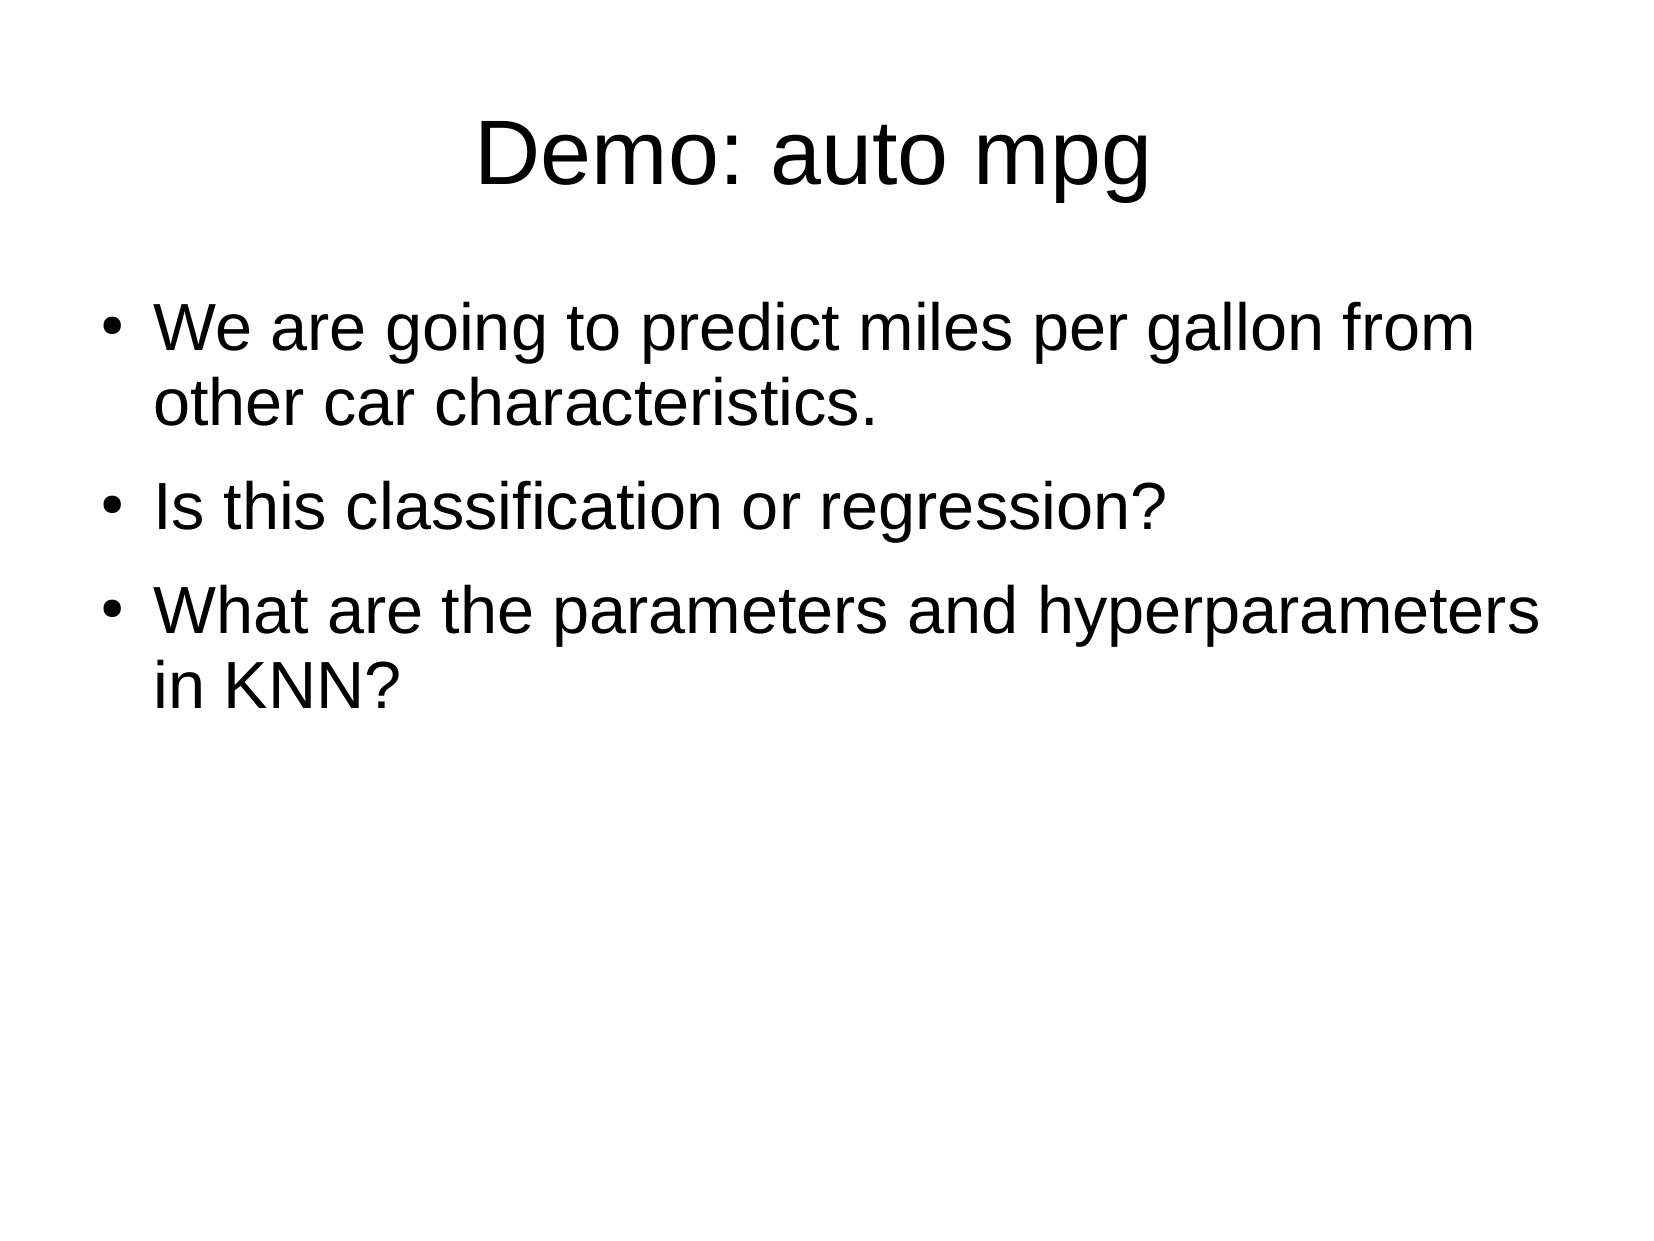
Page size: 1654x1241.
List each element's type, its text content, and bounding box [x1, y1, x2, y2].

title Demo: auto mpg [82, 49, 1571, 257]
list We are going to predict miles per gallon from other car characteristics. Is this classification or regression? What are the parameters and hyperparameters in KNN? [82, 290, 1571, 1010]
